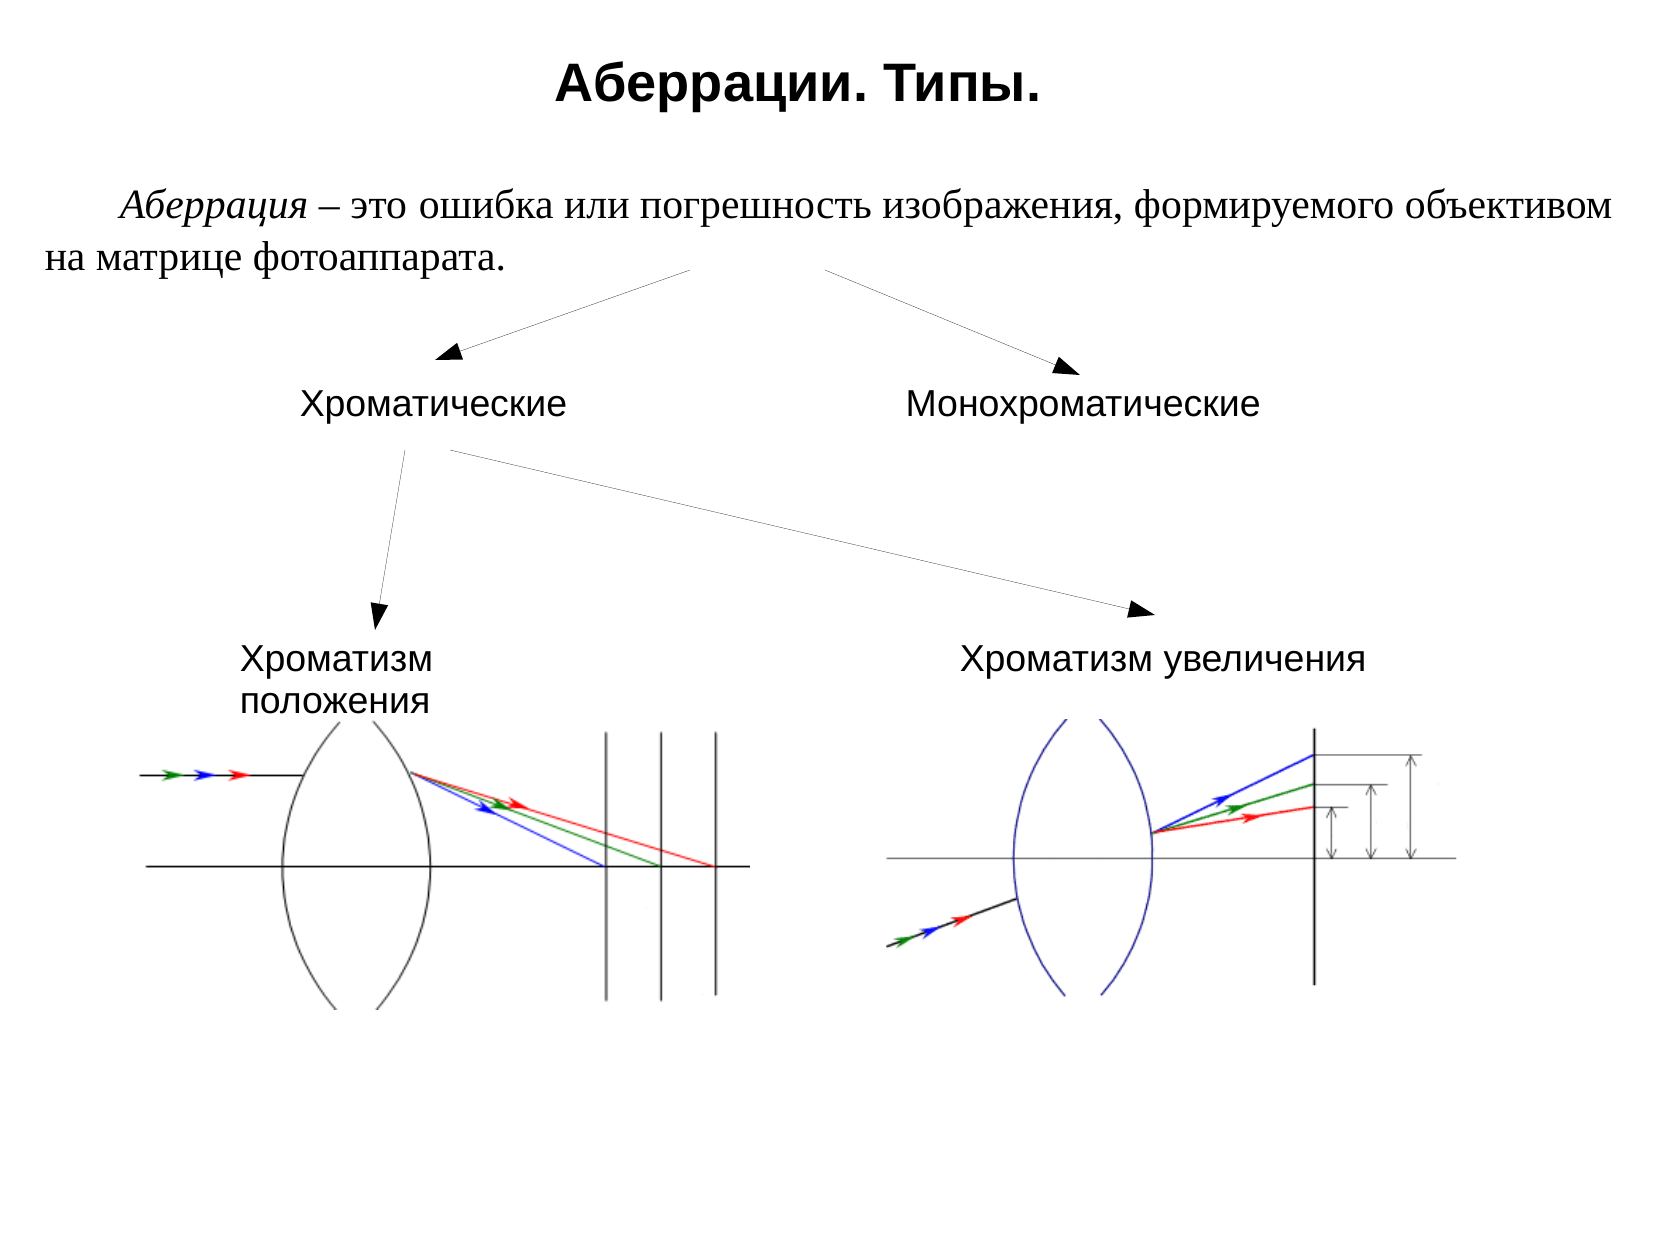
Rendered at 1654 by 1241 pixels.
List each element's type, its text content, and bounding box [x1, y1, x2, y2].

picture [885, 719, 1486, 1018]
text_box Хроматизм увеличения [945, 630, 1382, 687]
picture [138, 719, 751, 1010]
text_box Аберрация – это ошибка или погрешность изображения, формируемого объективом на матрице фотоаппарата. [30, 172, 1638, 287]
text_box Аберрации. Типы. [540, 45, 1057, 151]
text_box Хроматические [285, 375, 583, 432]
text_box Монохроматические [890, 375, 1276, 432]
text_box Хроматизм положения [225, 630, 649, 706]
